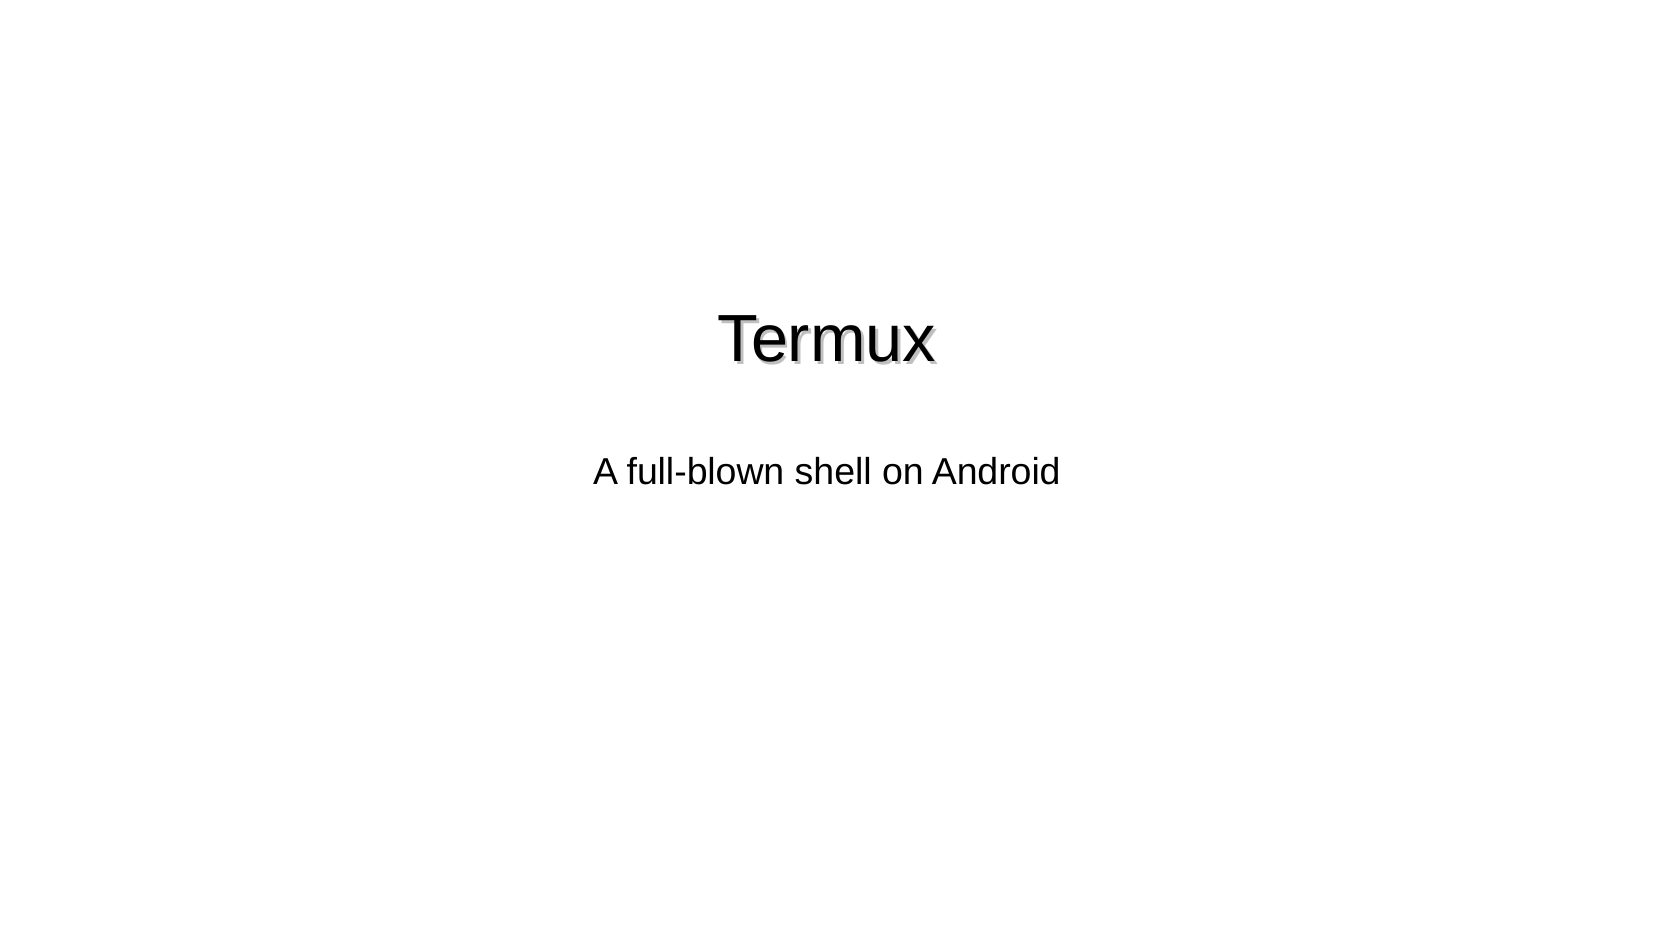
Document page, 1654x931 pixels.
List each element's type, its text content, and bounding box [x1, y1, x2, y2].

subtitle Termux A full-blown shell on Android [82, 37, 1571, 757]
